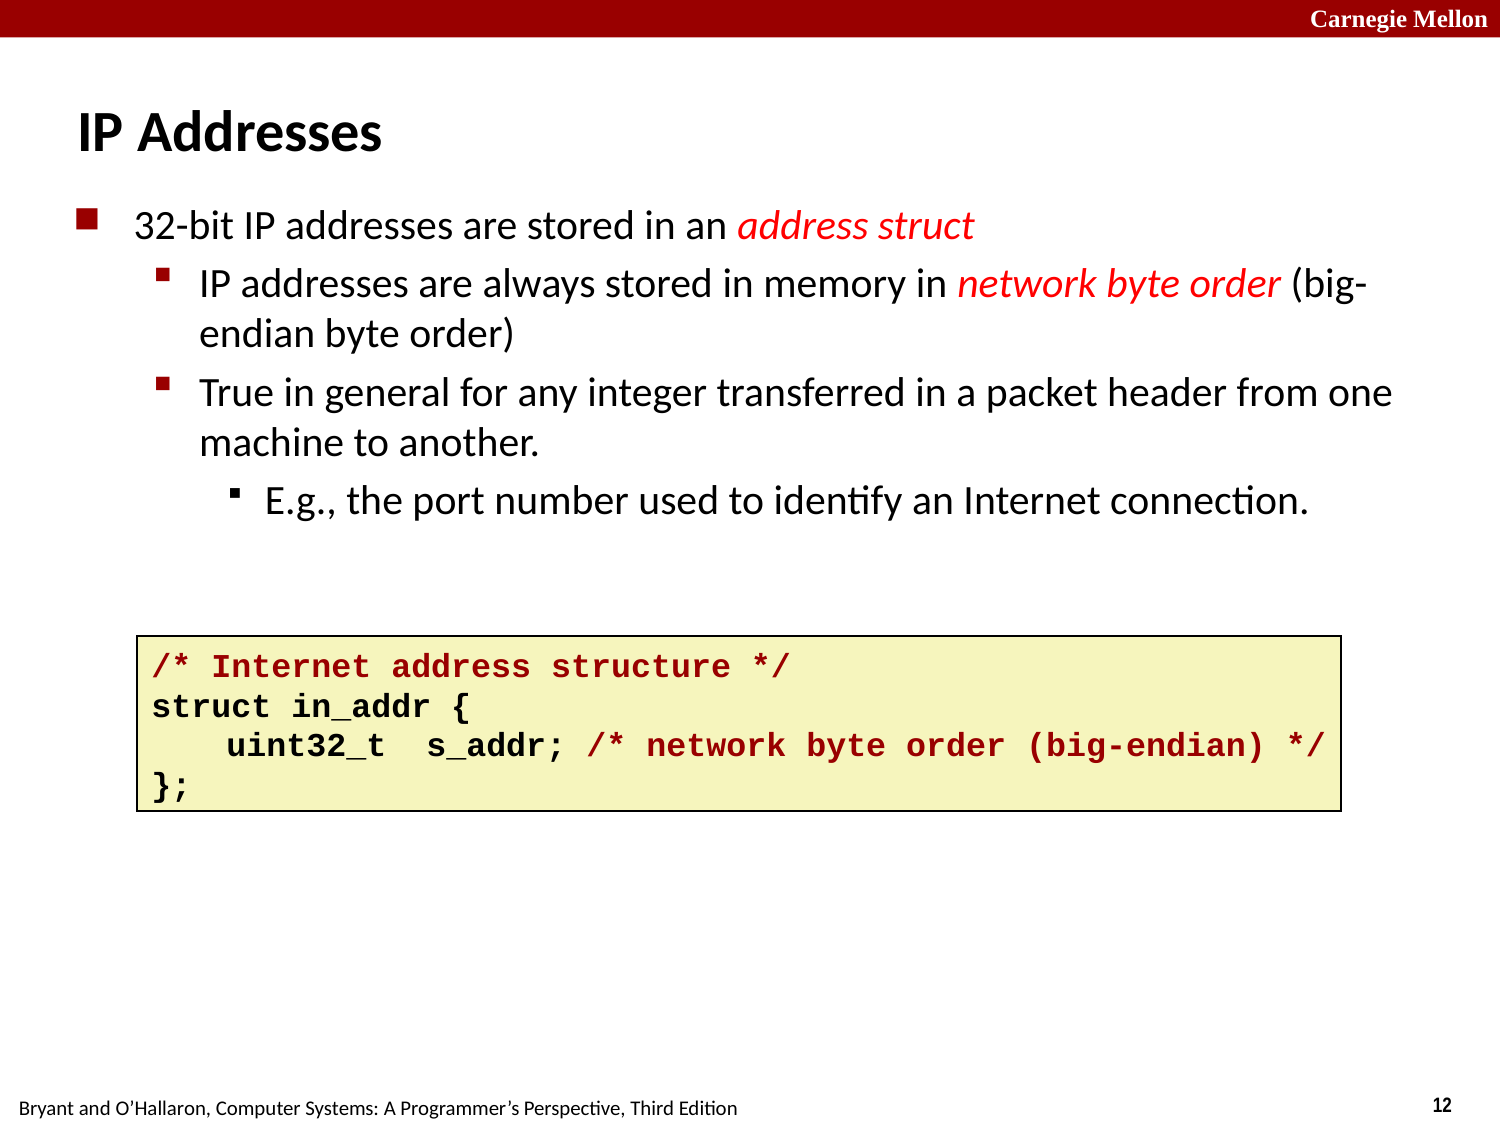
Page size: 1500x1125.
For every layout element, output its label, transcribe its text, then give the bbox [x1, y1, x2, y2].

title IP Addresses [62, 80, 1043, 175]
list 32-bit IP addresses are stored in an address struct IP addresses are always stored in memory in network byte order (big-endian byte order) True in general for any integer transferred in a packet header from one machine to another. E.g., the port number used to identify an Internet connection. [62, 190, 1421, 1036]
text_box /* Internet address structure */ struct in_addr { uint32_t s_addr; /* network byte order (big-endian) */ }; [136, 636, 1342, 811]
